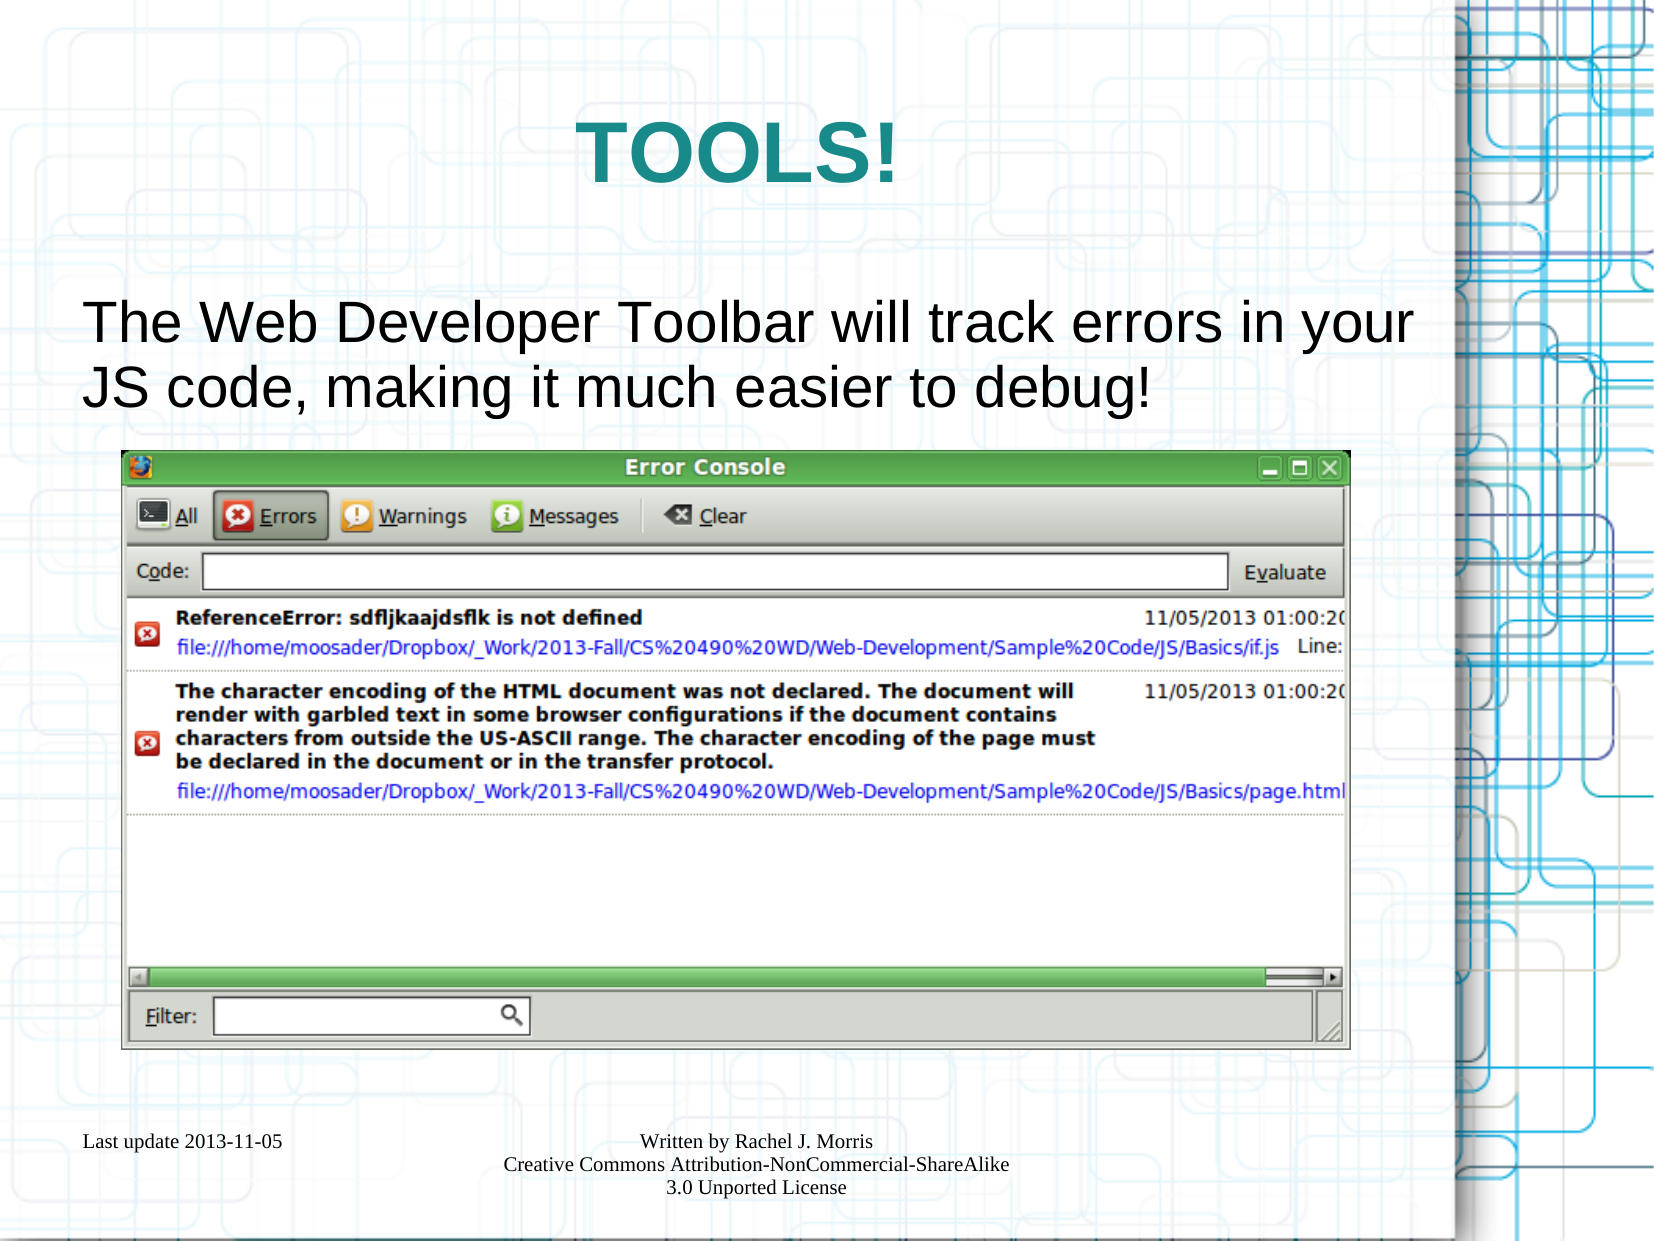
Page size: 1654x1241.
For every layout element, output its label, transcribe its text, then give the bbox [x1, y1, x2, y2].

title TOOLS! [59, 49, 1418, 257]
list The Web Developer Toolbar will track errors in your JS code, making it much easier to debug! [82, 290, 1418, 1010]
picture [0, 0, 1654, 1241]
